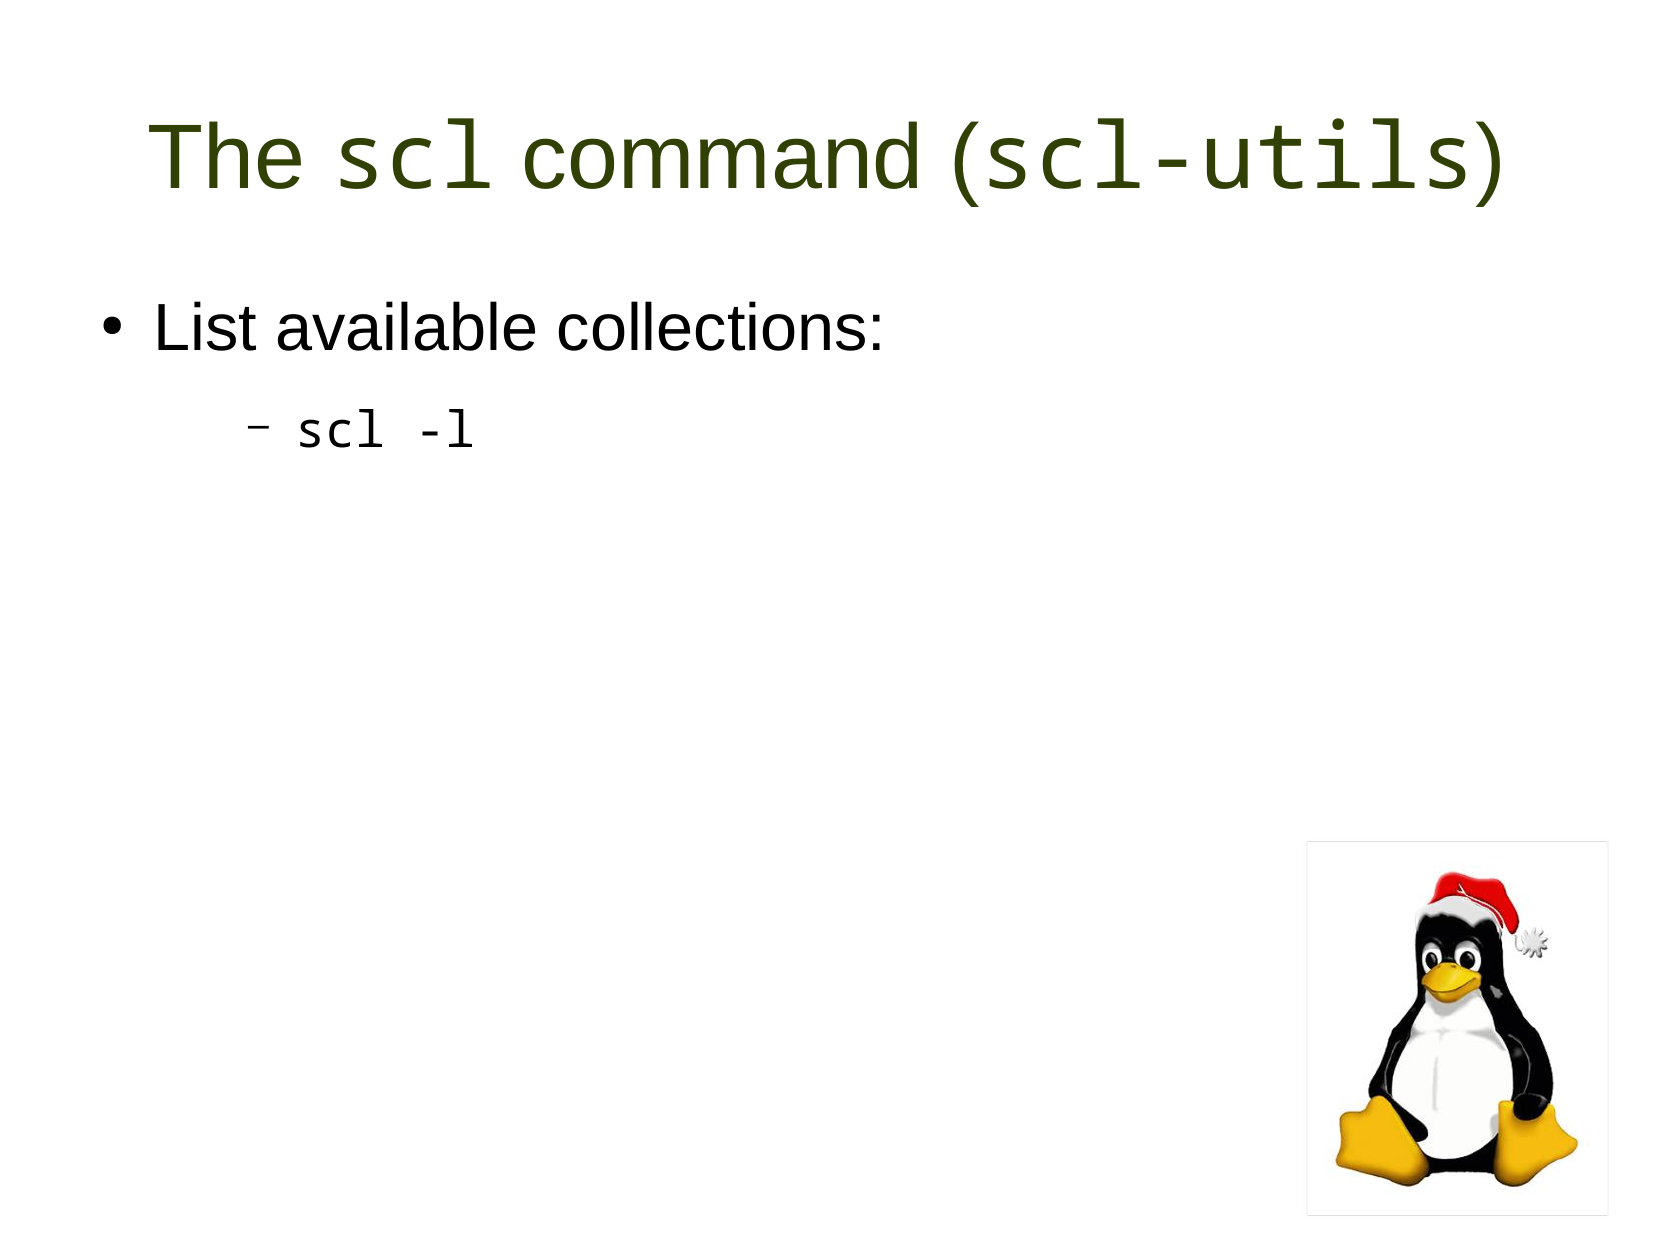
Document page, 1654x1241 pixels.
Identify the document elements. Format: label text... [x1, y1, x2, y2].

list List available collections: scl -l [82, 290, 1571, 1109]
picture [1260, 831, 1654, 1225]
title The scl command (scl-utils) [82, 49, 1571, 257]
